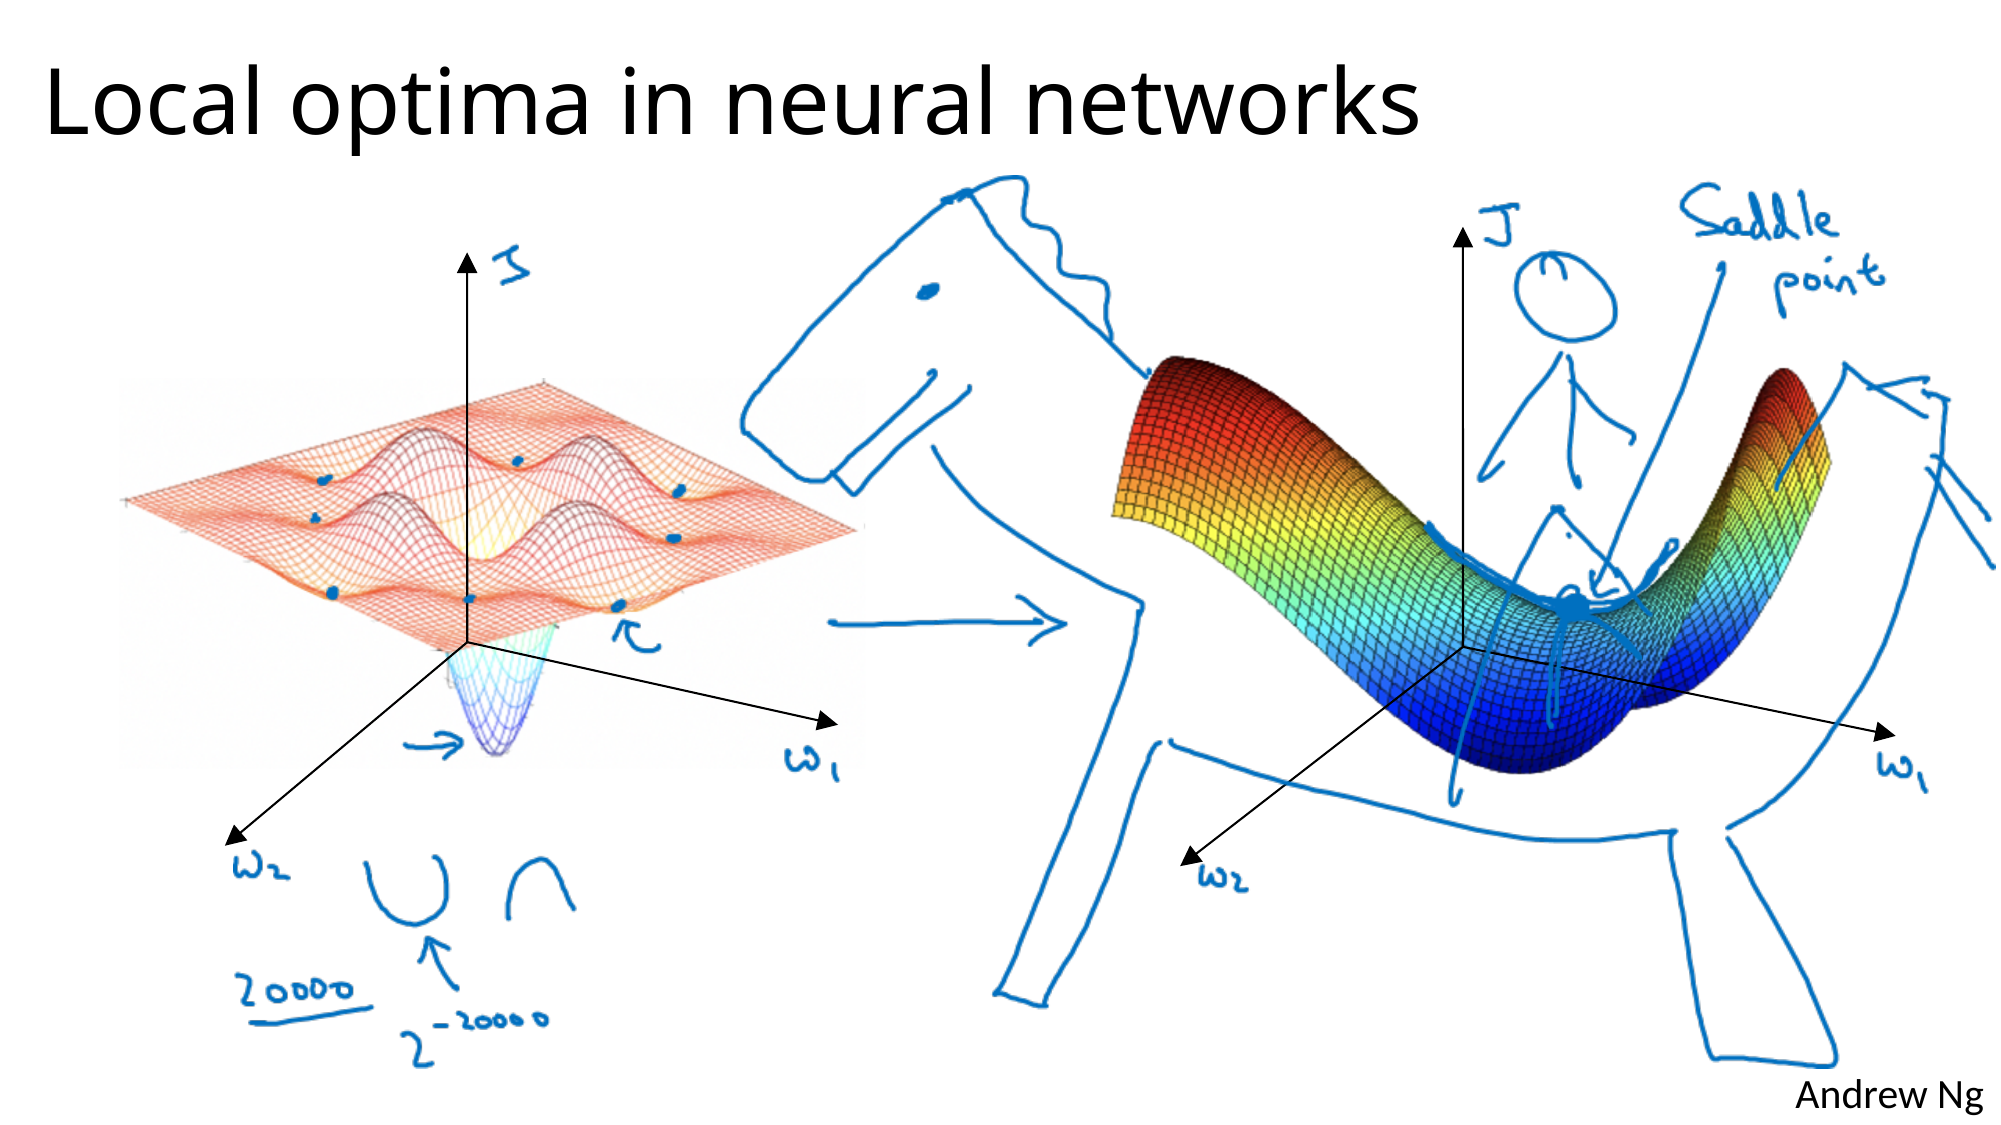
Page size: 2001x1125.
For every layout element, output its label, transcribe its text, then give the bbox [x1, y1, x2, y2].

picture [119, 175, 1996, 1069]
title Local optima in neural networks [27, 35, 1868, 253]
